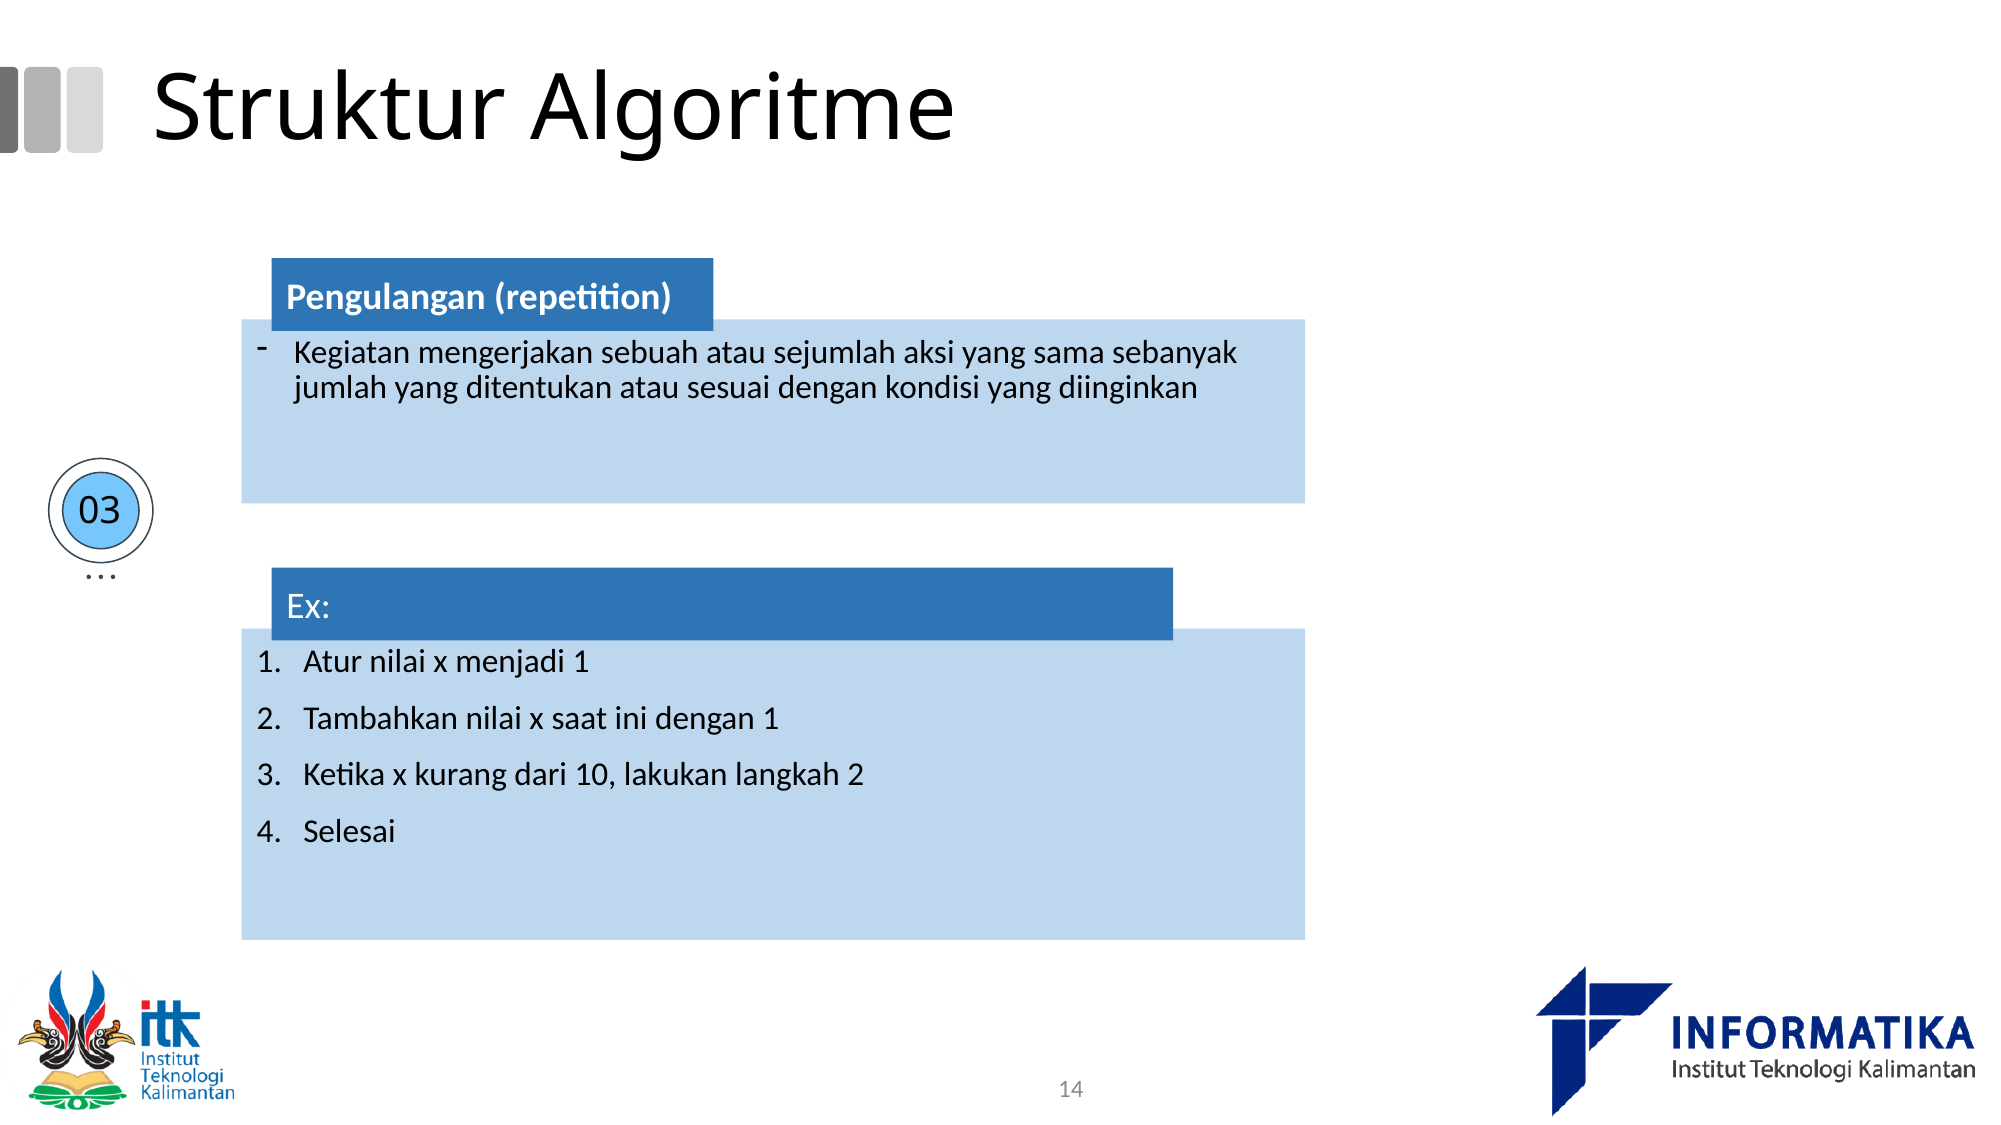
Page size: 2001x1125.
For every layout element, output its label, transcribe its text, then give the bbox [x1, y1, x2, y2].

title Struktur Algoritme [137, 1, 1863, 219]
text_box Atur nilai x menjadi 1 Tambahkan nilai x saat ini dengan 1 Ketika x kurang dari 10, lakukan langkah 2 Selesai [241, 628, 1306, 940]
text_box [48, 458, 153, 563]
text_box Pengulangan (repetition) [271, 258, 714, 331]
text_box Kegiatan mengerjakan sebuah atau sejumlah aksi yang sama sebanyak jumlah yang ditentukan atau sesuai dengan kondisi yang diinginkan [241, 319, 1306, 504]
picture [1534, 965, 1976, 1118]
text_box 03 [62, 482, 138, 540]
text_box Ex: [271, 567, 1174, 641]
picture [0, 935, 253, 1125]
